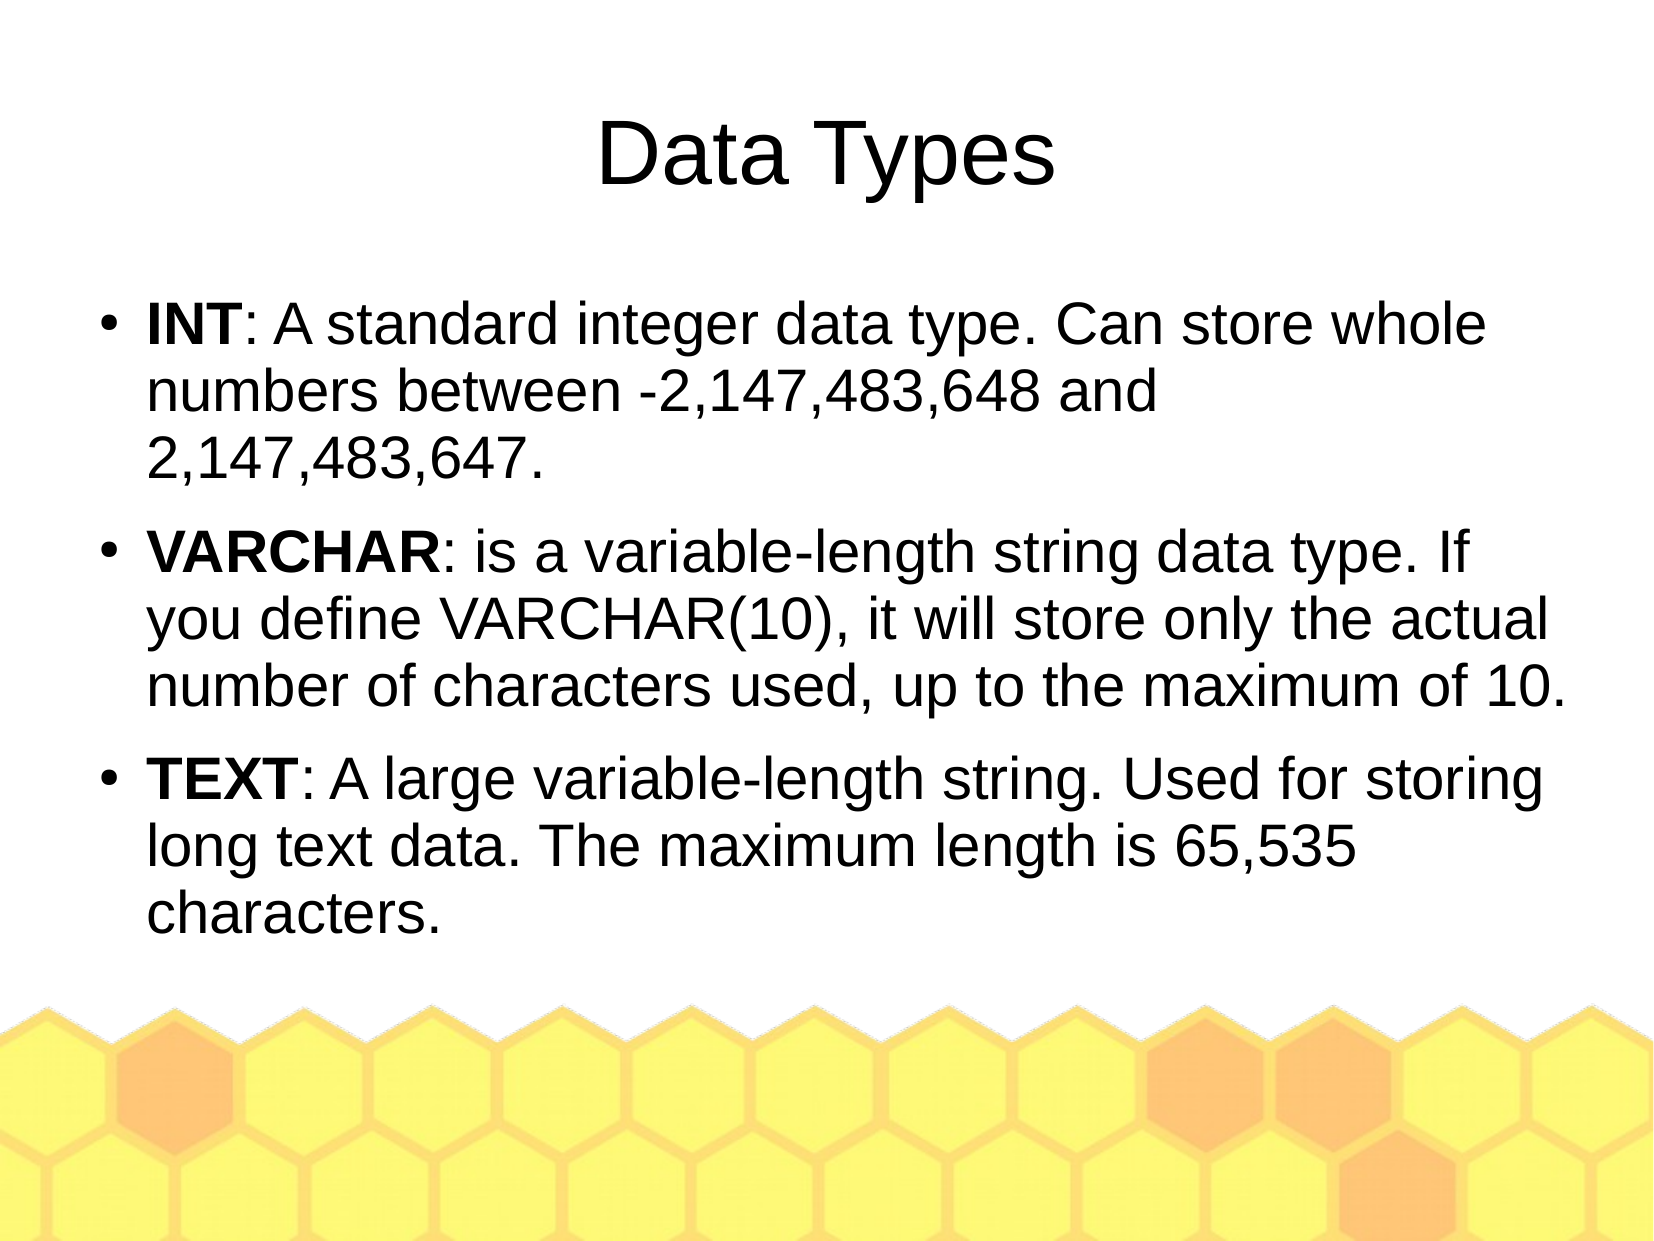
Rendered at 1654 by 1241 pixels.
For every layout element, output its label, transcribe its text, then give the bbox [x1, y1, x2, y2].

picture [0, 1001, 1654, 1241]
list INT: A standard integer data type. Can store whole numbers between -2,147,483,648 and 2,147,483,647. VARCHAR: is a variable-length string data type. If you define VARCHAR(10), it will store only the actual number of characters used, up to the maximum of 10. TEXT: A large variable-length string. Used for storing long text data. The maximum length is 65,535 characters. [82, 290, 1571, 1010]
title Data Types [82, 49, 1571, 257]
